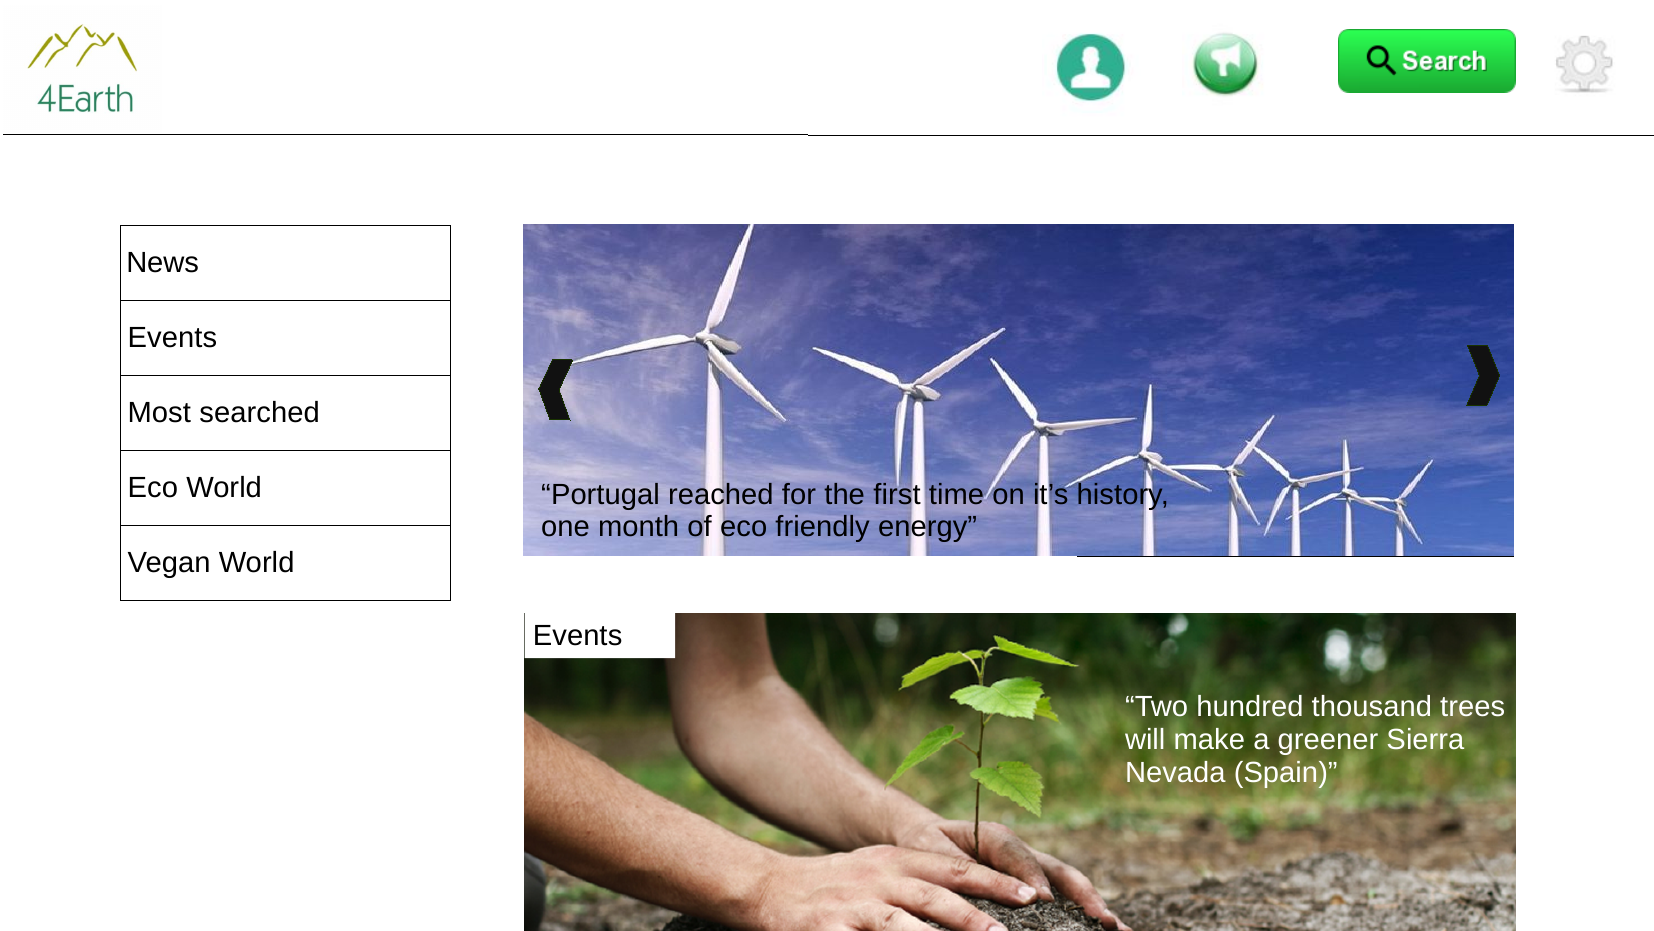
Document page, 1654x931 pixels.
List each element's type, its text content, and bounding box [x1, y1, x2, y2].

title Events [524, 613, 676, 659]
text_box [120, 526, 451, 601]
text_box [120, 301, 451, 375]
text_box [538, 359, 573, 421]
title Most searched [127, 390, 436, 436]
text_box [1466, 345, 1500, 406]
title “Portugal reached for the first time on it’s history, one month of eco friendly energy” [541, 465, 1531, 556]
title Events [127, 315, 436, 361]
title Eco World [127, 465, 436, 511]
picture [3, 5, 162, 133]
picture [524, 613, 1516, 931]
text_box [120, 225, 451, 300]
text_box [120, 451, 451, 525]
picture [1338, 29, 1516, 93]
title News [126, 240, 434, 286]
picture [523, 224, 1514, 556]
picture [1042, 14, 1141, 117]
title Vegan World [127, 540, 436, 586]
title “Two hundred thousand trees will make a greener Sierra Nevada (Spain)” [1125, 690, 1508, 789]
picture [1545, 26, 1625, 106]
picture [1182, 14, 1276, 108]
text_box [120, 376, 451, 450]
